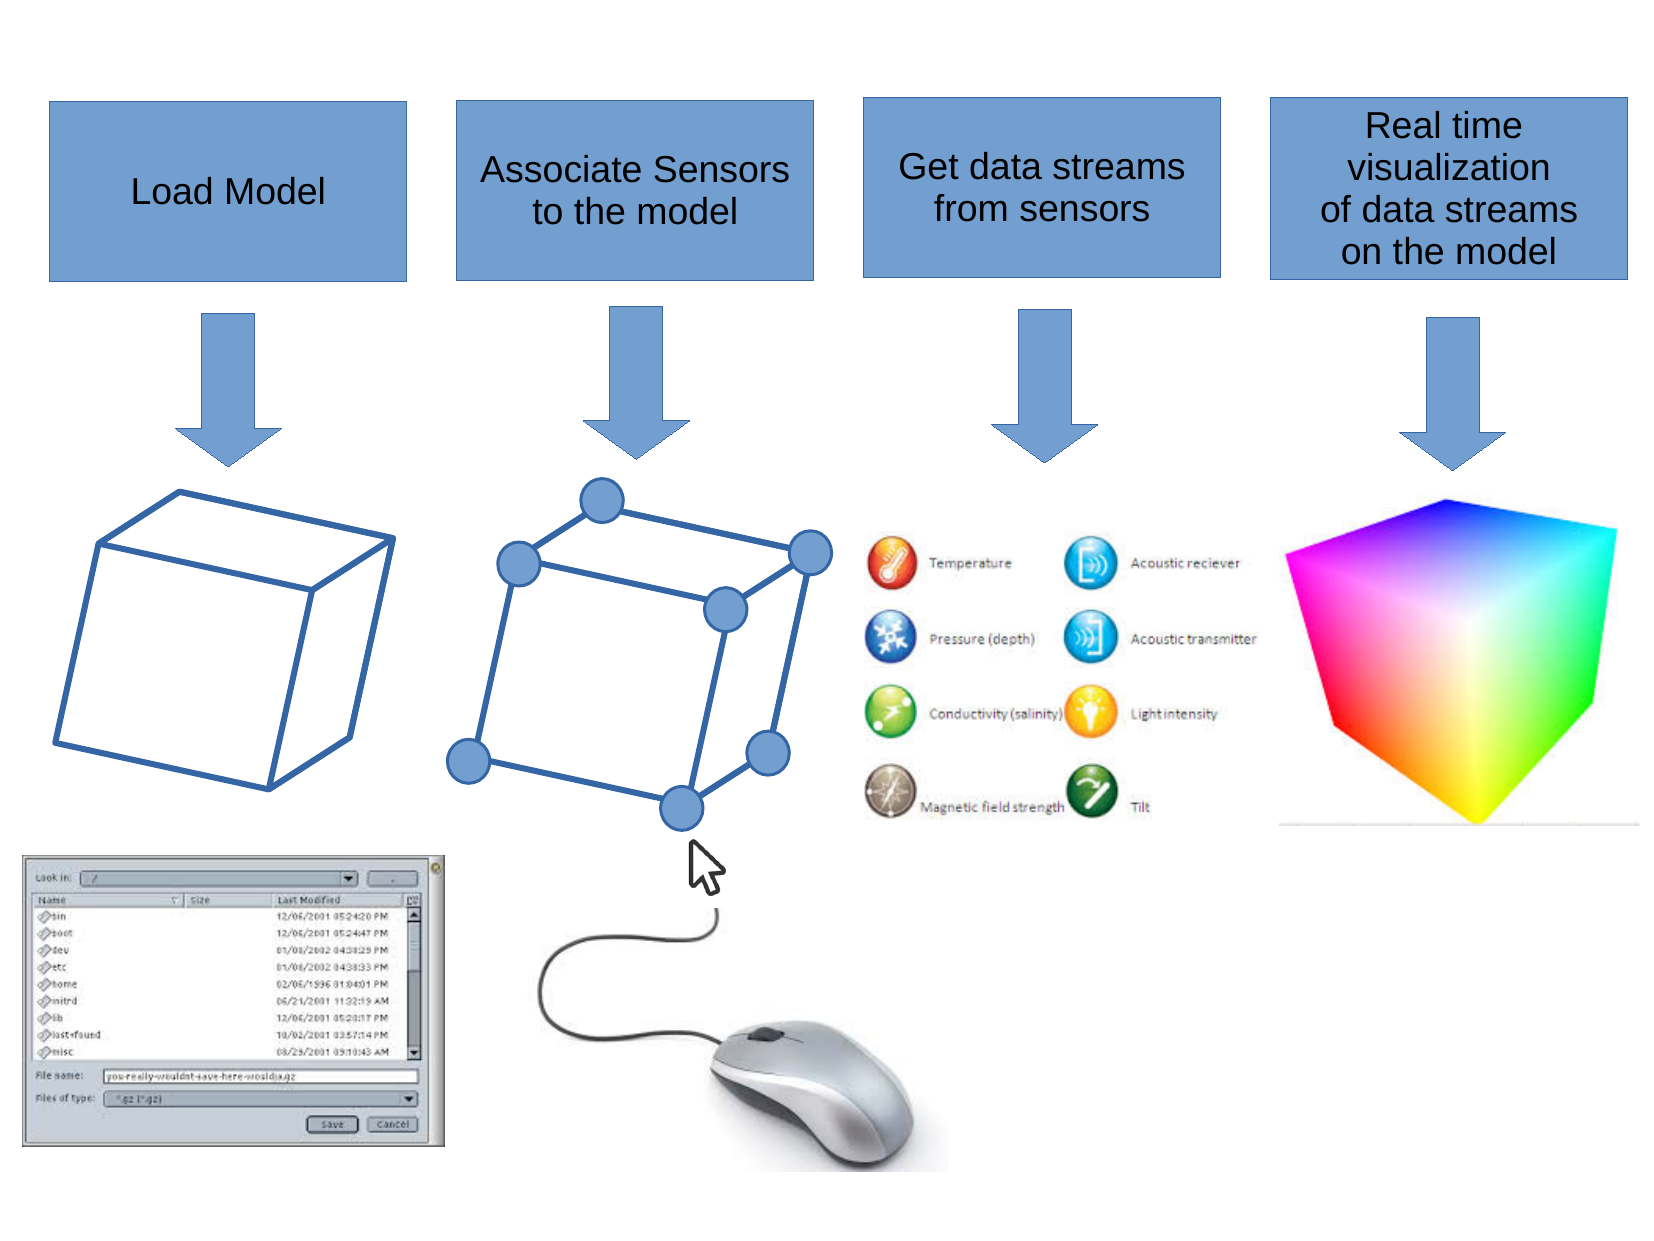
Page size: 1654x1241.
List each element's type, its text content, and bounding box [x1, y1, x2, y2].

text_box [704, 587, 747, 632]
text_box Associate Sensors to the model [456, 100, 814, 281]
text_box [1399, 317, 1506, 471]
text_box [583, 306, 690, 460]
text_box Load Model [49, 101, 407, 282]
picture [478, 908, 948, 1172]
picture [1279, 483, 1640, 826]
picture [864, 519, 1260, 831]
text_box [991, 309, 1098, 463]
text_box [580, 478, 624, 523]
picture [22, 855, 445, 1147]
text_box [497, 542, 541, 587]
text_box [746, 731, 790, 776]
text_box [175, 313, 282, 467]
picture [678, 839, 734, 896]
text_box [660, 786, 703, 831]
text_box Real time visualization of data streams on the model [1270, 97, 1628, 280]
text_box [447, 739, 490, 784]
text_box Get data streams from sensors [863, 97, 1221, 278]
text_box [789, 530, 832, 575]
